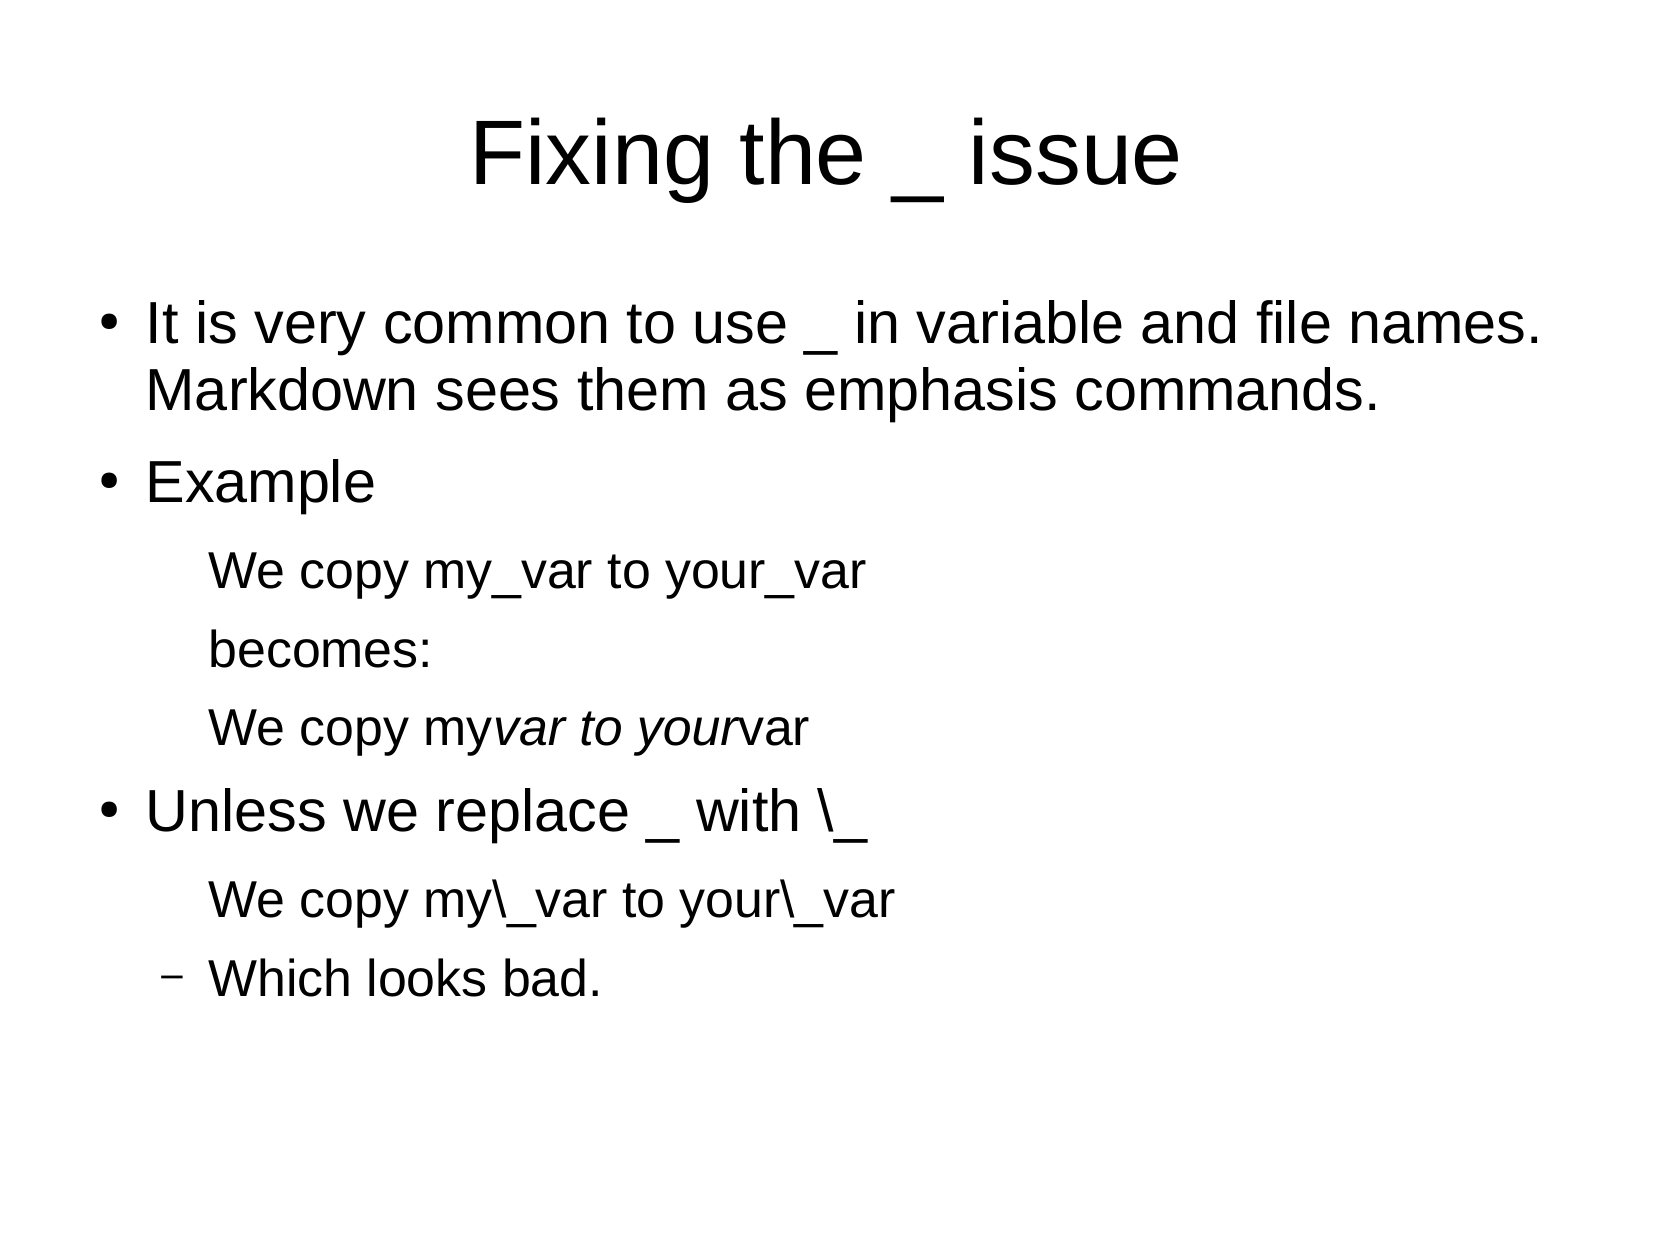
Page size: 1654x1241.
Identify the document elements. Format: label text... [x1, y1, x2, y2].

title Fixing the _ issue [82, 49, 1571, 257]
list It is very common to use _ in variable and file names. Markdown sees them as emphasis commands. Example We copy my_var to your_var becomes: We copy myvar to yourvar Unless we replace _ with \_ We copy my\_var to your\_var Which looks bad. [82, 290, 1571, 1010]
